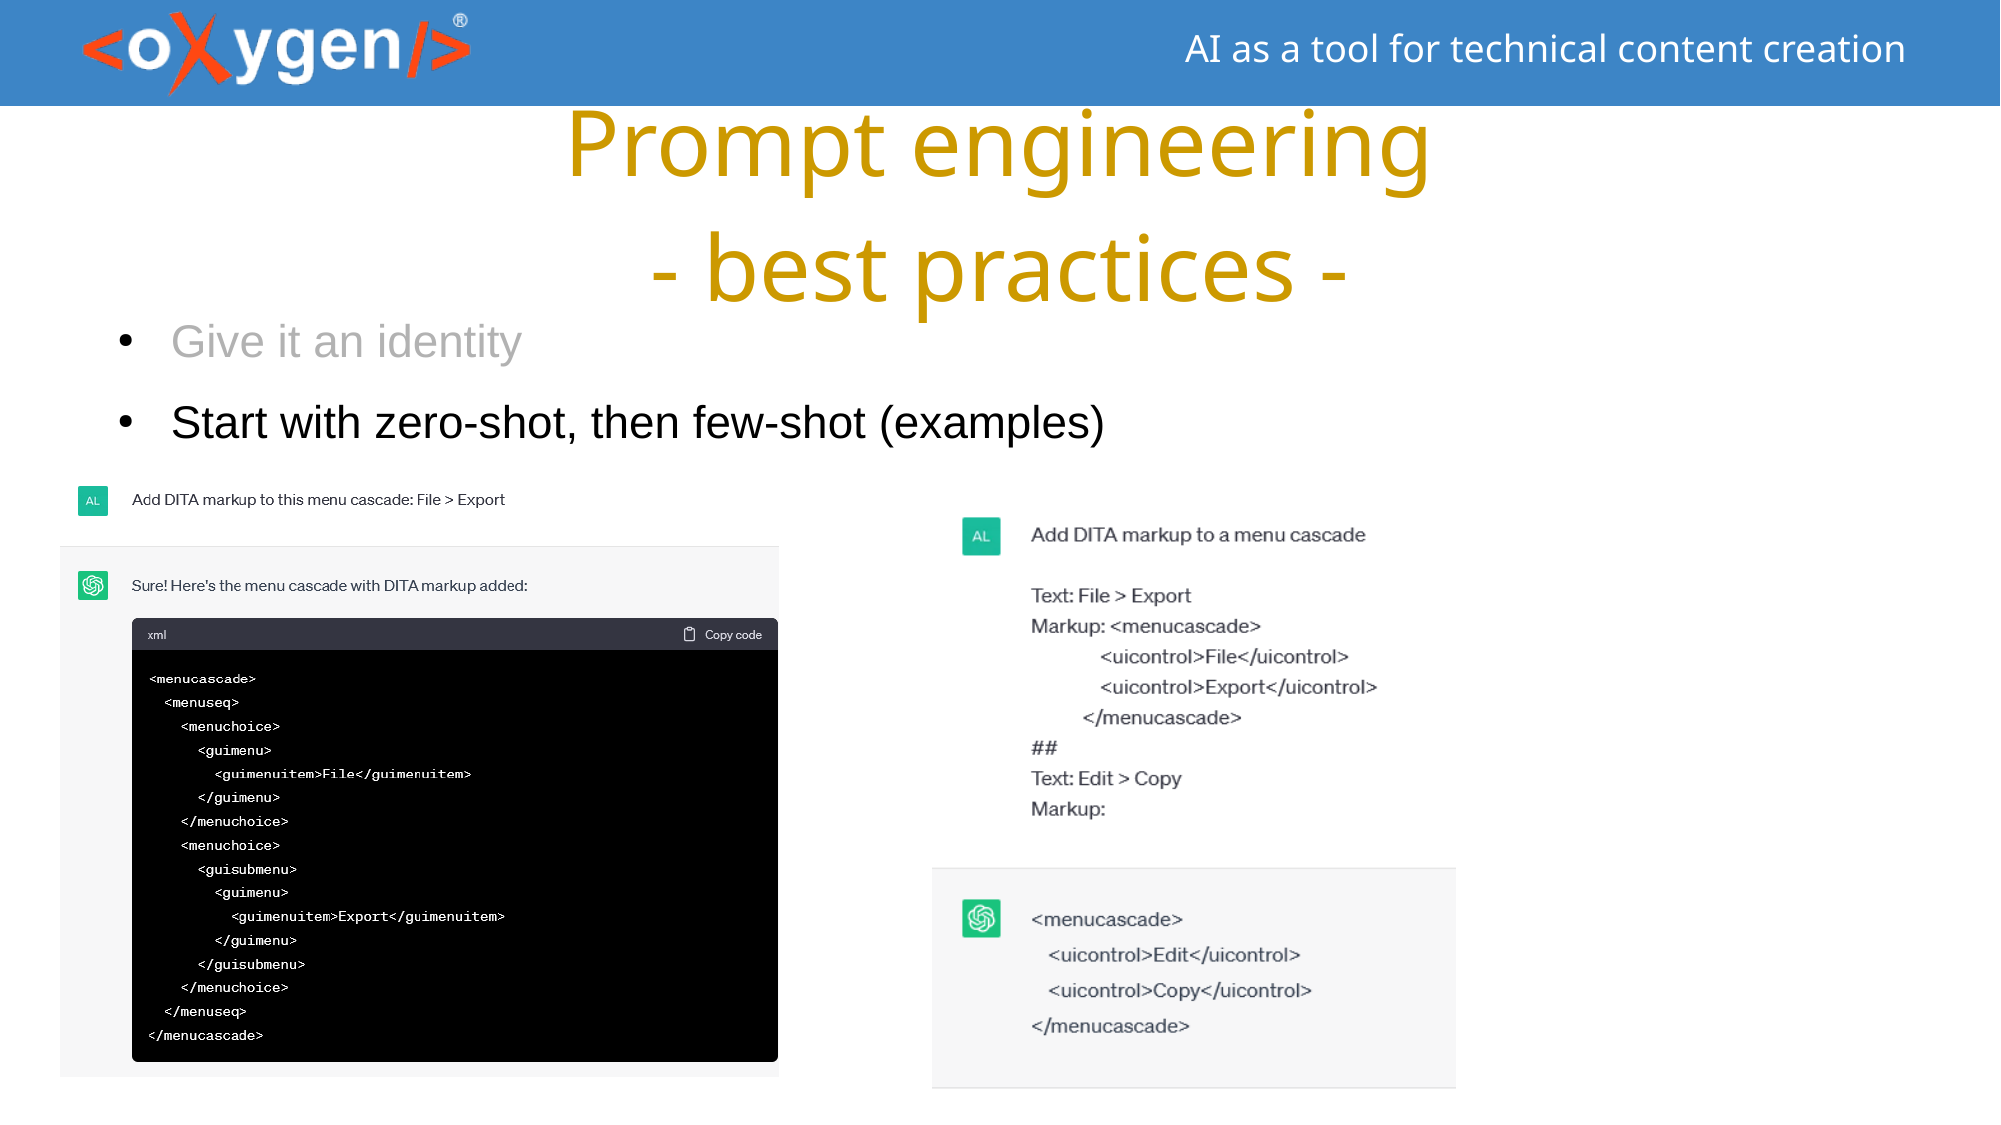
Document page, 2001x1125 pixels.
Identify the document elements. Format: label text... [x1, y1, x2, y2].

list Give it an identity Start with zero-shot, then few-shot (examples) [99, 316, 1900, 1083]
picture [932, 501, 1456, 1096]
picture [60, 479, 779, 1077]
picture [75, 0, 488, 106]
title Prompt engineering - best practices - [99, 92, 1900, 316]
